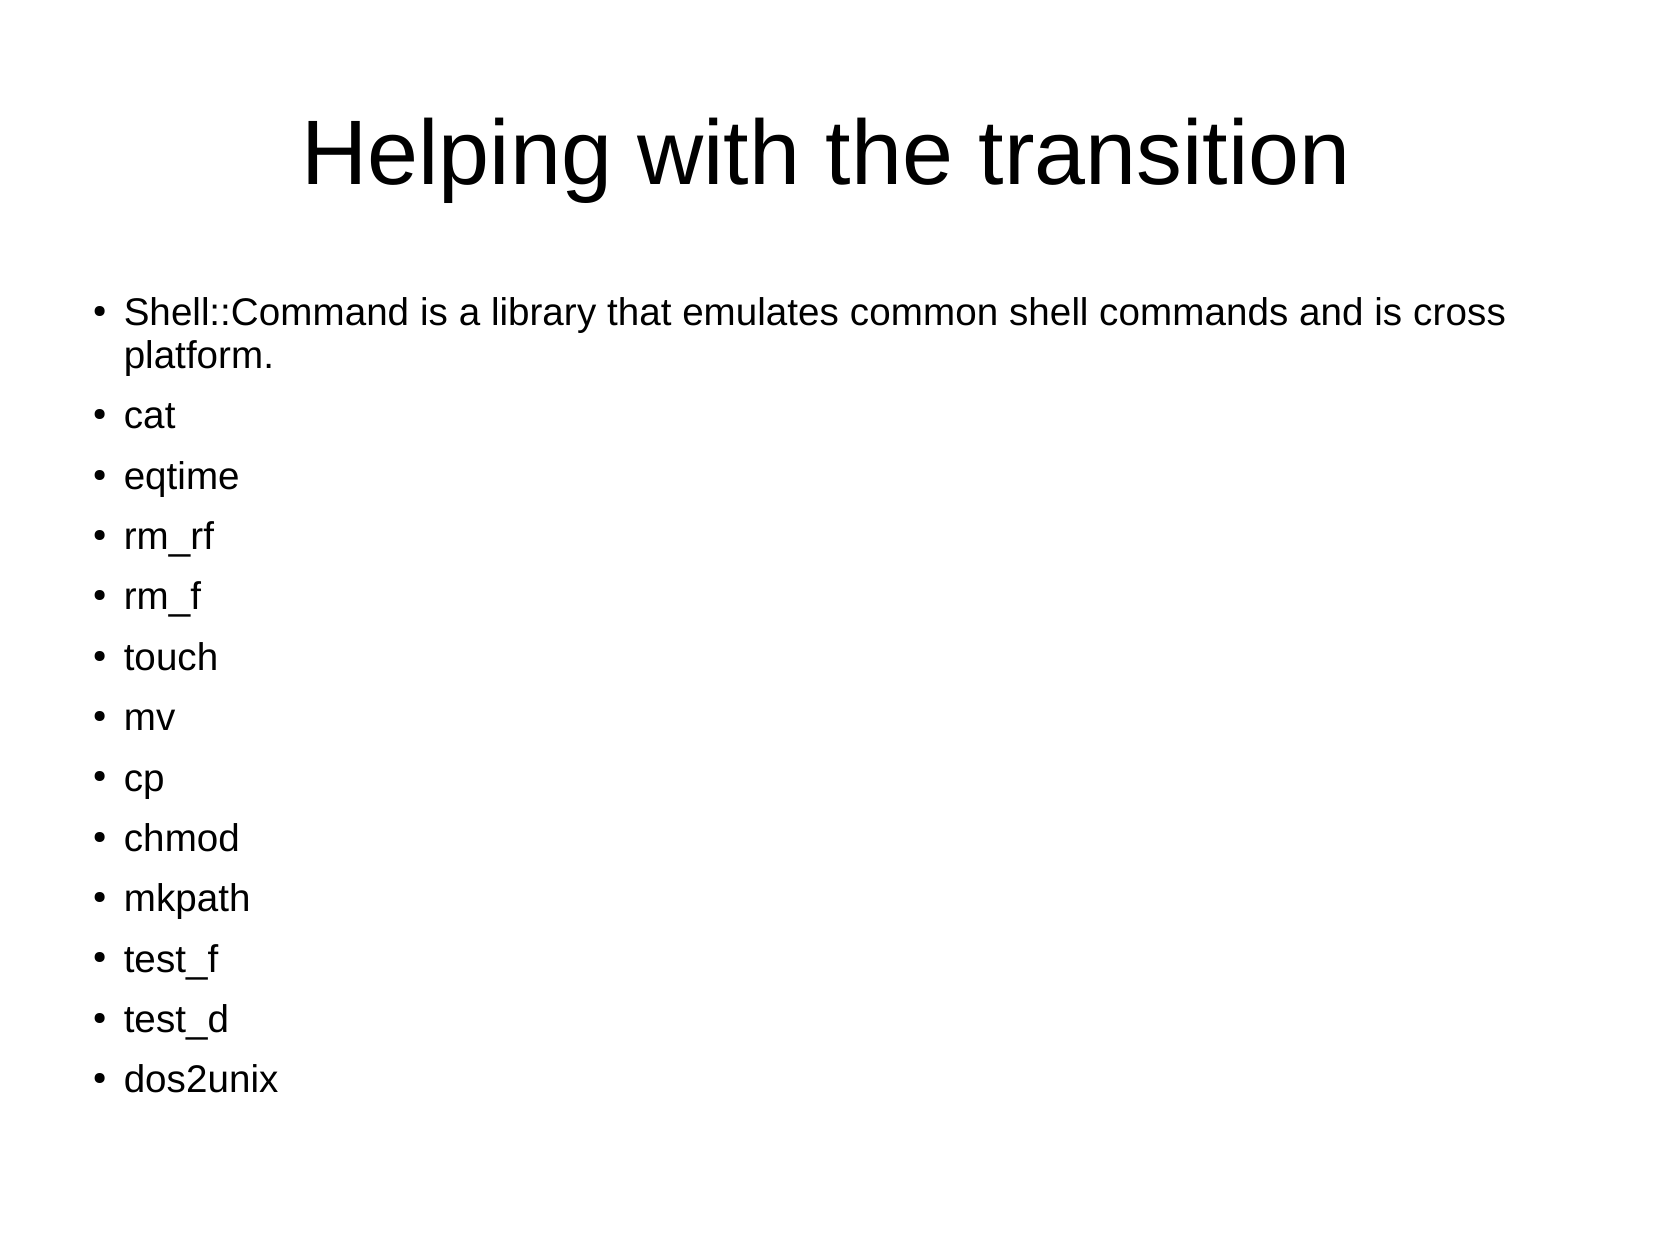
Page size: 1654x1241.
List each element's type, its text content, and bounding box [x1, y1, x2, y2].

title Helping with the transition [82, 49, 1571, 257]
list Shell::Command is a library that emulates common shell commands and is cross platform. cat eqtime rm_rf rm_f touch mv cp chmod mkpath test_f test_d dos2unix [82, 290, 1571, 1109]
